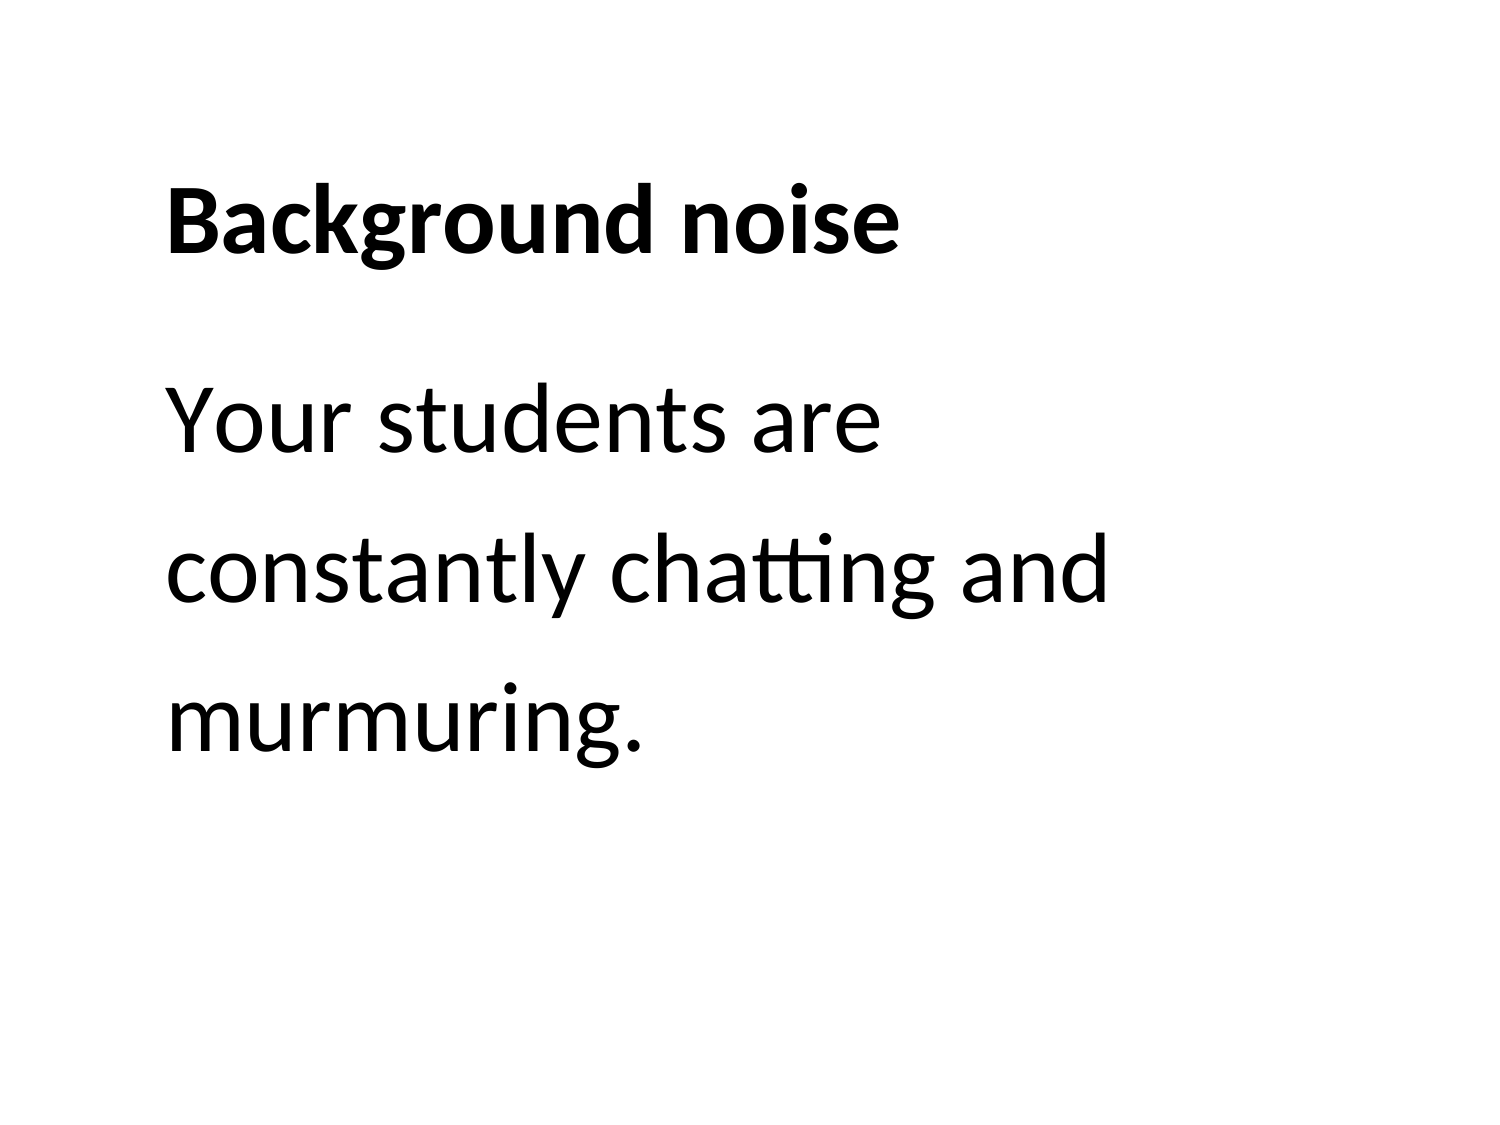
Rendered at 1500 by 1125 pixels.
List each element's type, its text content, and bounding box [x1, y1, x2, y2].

text_box Your students are constantly chatting and murmuring. [150, 314, 1306, 871]
text_box Background noise [149, 166, 1427, 262]
